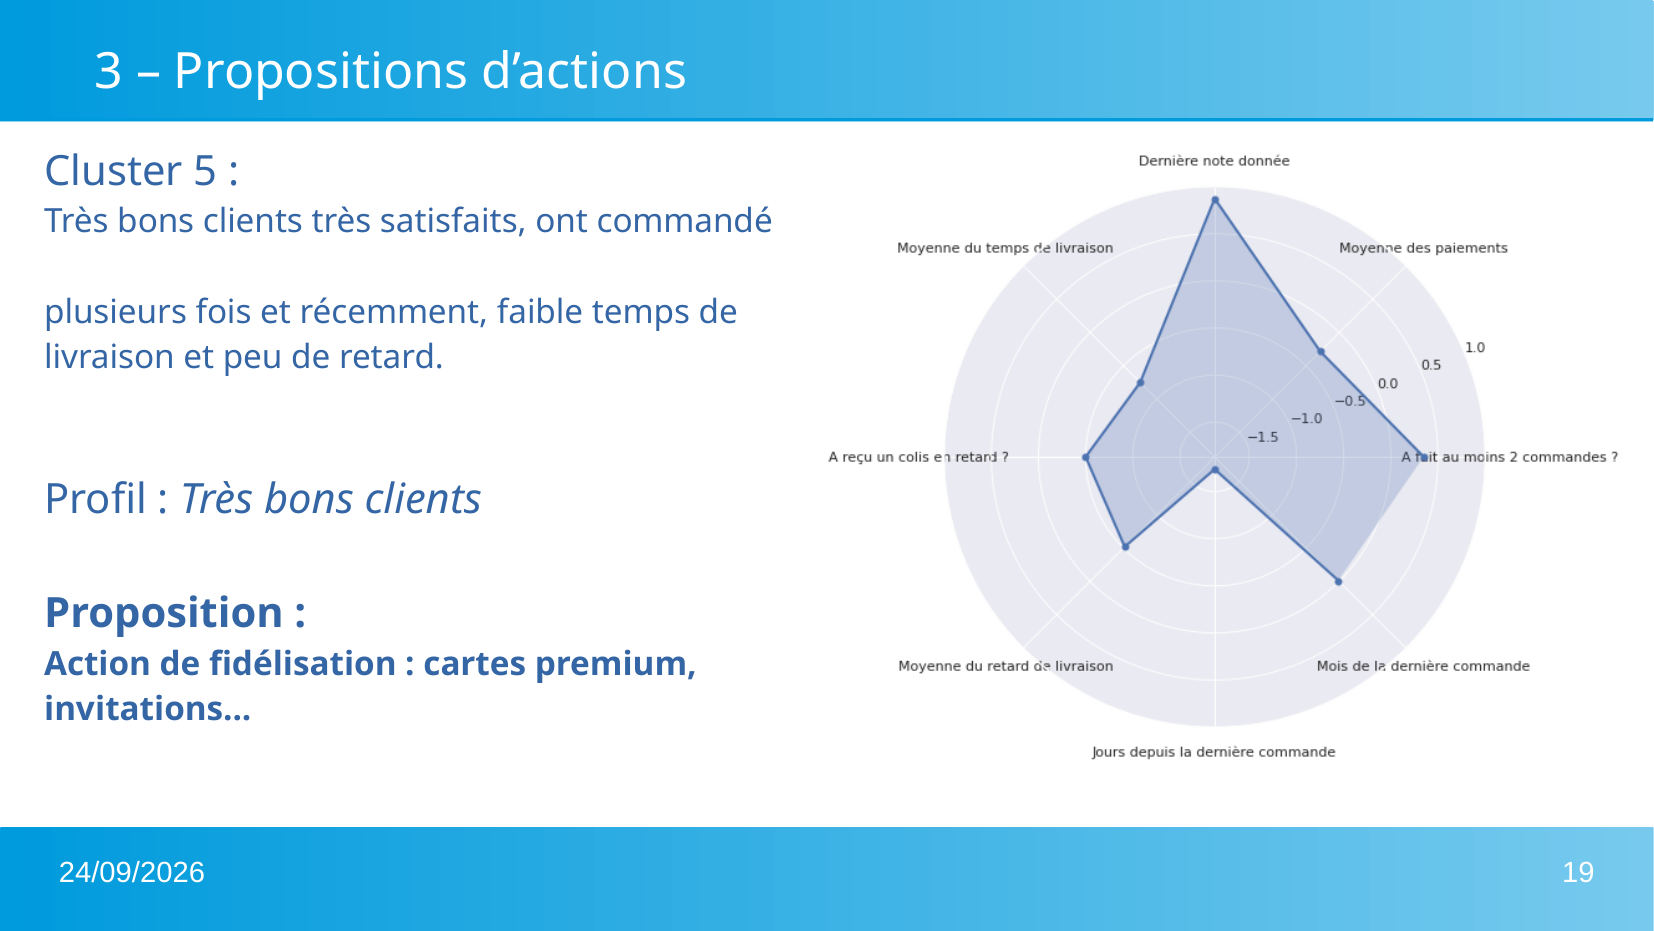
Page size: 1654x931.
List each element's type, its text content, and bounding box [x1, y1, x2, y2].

text_box Cluster 5 : Très bons clients très satisfaits, ont commandé plusieurs fois et récemment, faible temps de livraison et peu de retard. Profil : Très bons clients Proposition : Action de fidélisation : cartes premium, invitations... [29, 132, 798, 798]
picture [820, 147, 1627, 768]
title [798, 147, 1565, 798]
title 3 – Propositions d’actions [59, 29, 1595, 108]
